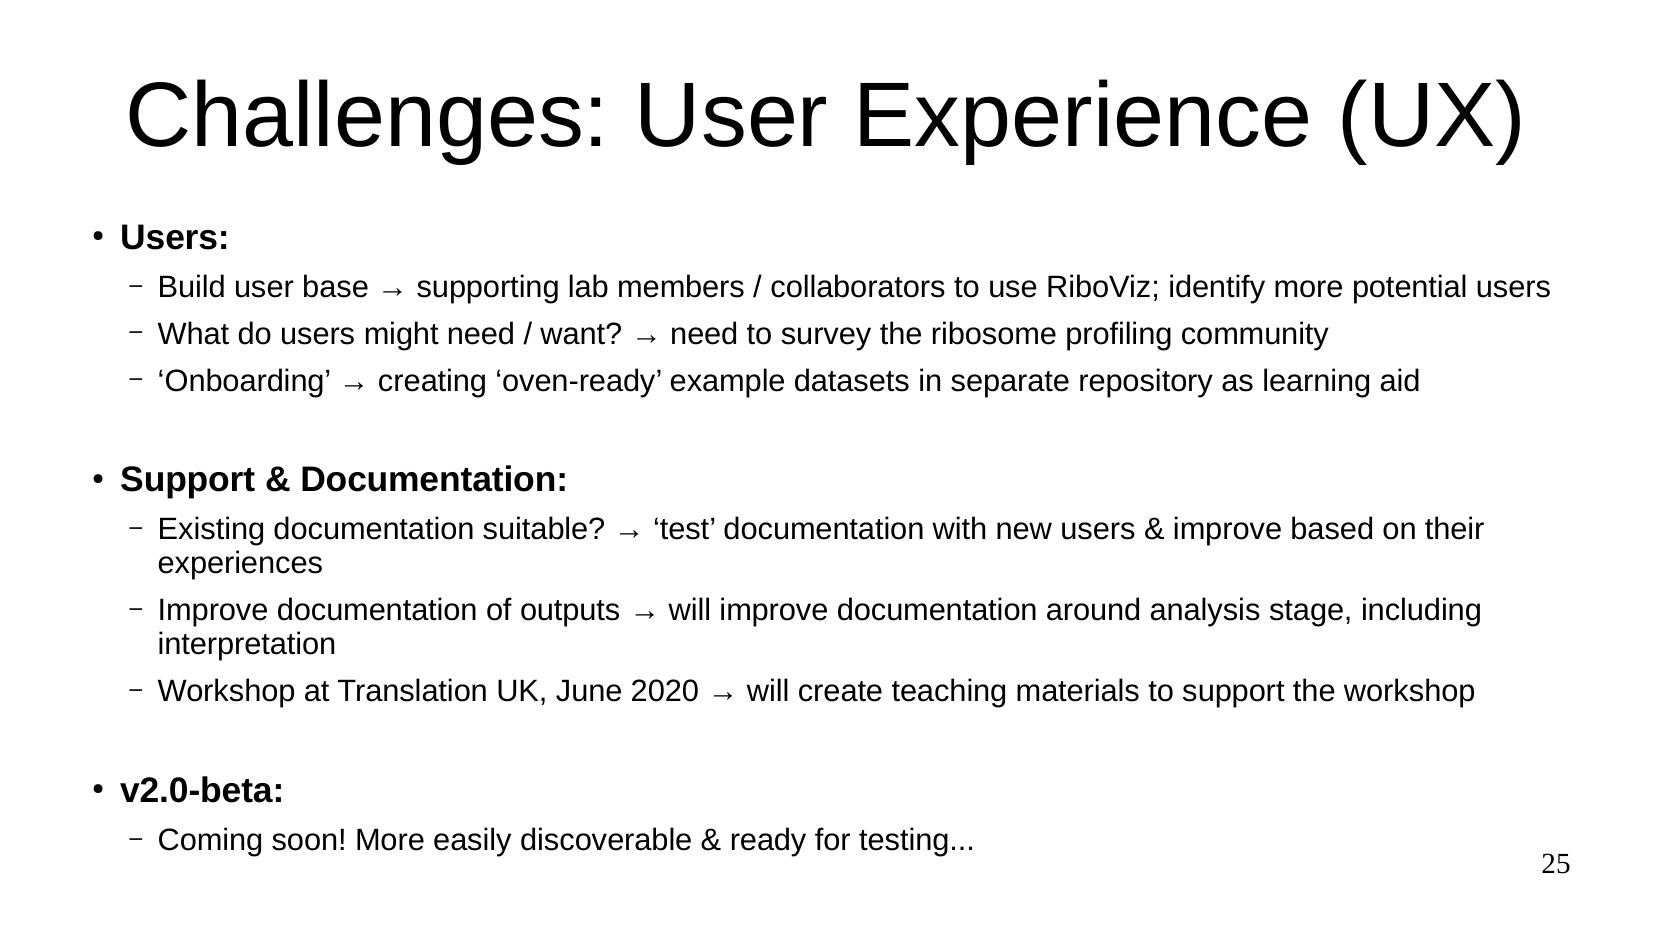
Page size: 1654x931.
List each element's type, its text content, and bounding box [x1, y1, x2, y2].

title Challenges: User Experience (UX) [82, 37, 1571, 193]
list Users: Build user base → supporting lab members / collaborators to use RiboViz; identify more potential users What do users might need / want? → need to survey the ribosome profiling community ‘Onboarding’ → creating ‘oven-ready’ example datasets in separate repository as learning aid Support & Documentation: Existing documentation suitable? → ‘test’ documentation with new users & improve based on their experiences Improve documentation of outputs → will improve documentation around analysis stage, including interpretation Workshop at Translation UK, June 2020 → will create teaching materials to support the workshop v2.0-beta: Coming soon! More easily discoverable & ready for testing... [82, 217, 1571, 886]
